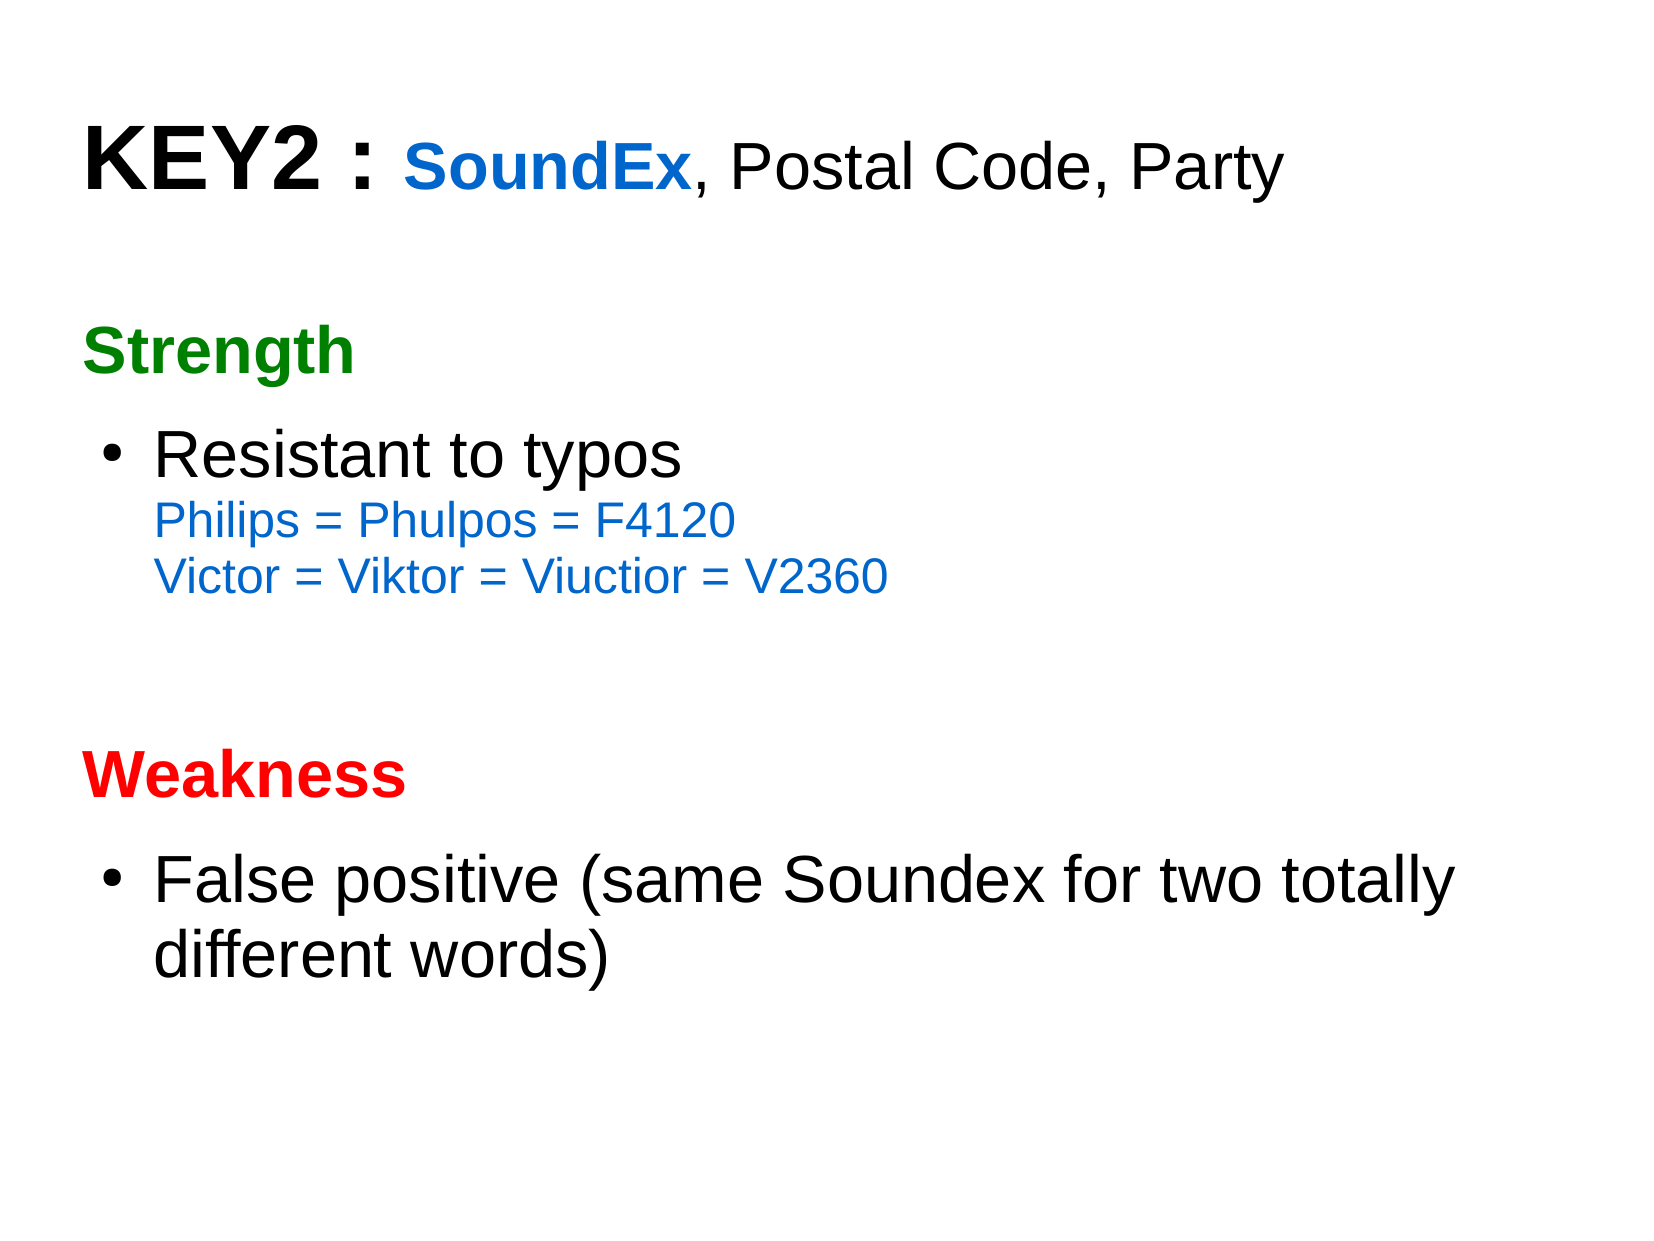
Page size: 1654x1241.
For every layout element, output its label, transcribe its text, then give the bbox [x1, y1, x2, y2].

list KEY2 : SoundEx, Postal Code, Party Strength Resistant to typos Philips = Phulpos = F4120 Victor = Viktor = Viuctior = V2360 Weakness False positive (same Soundex for two totally different words) [82, 106, 1571, 1010]
